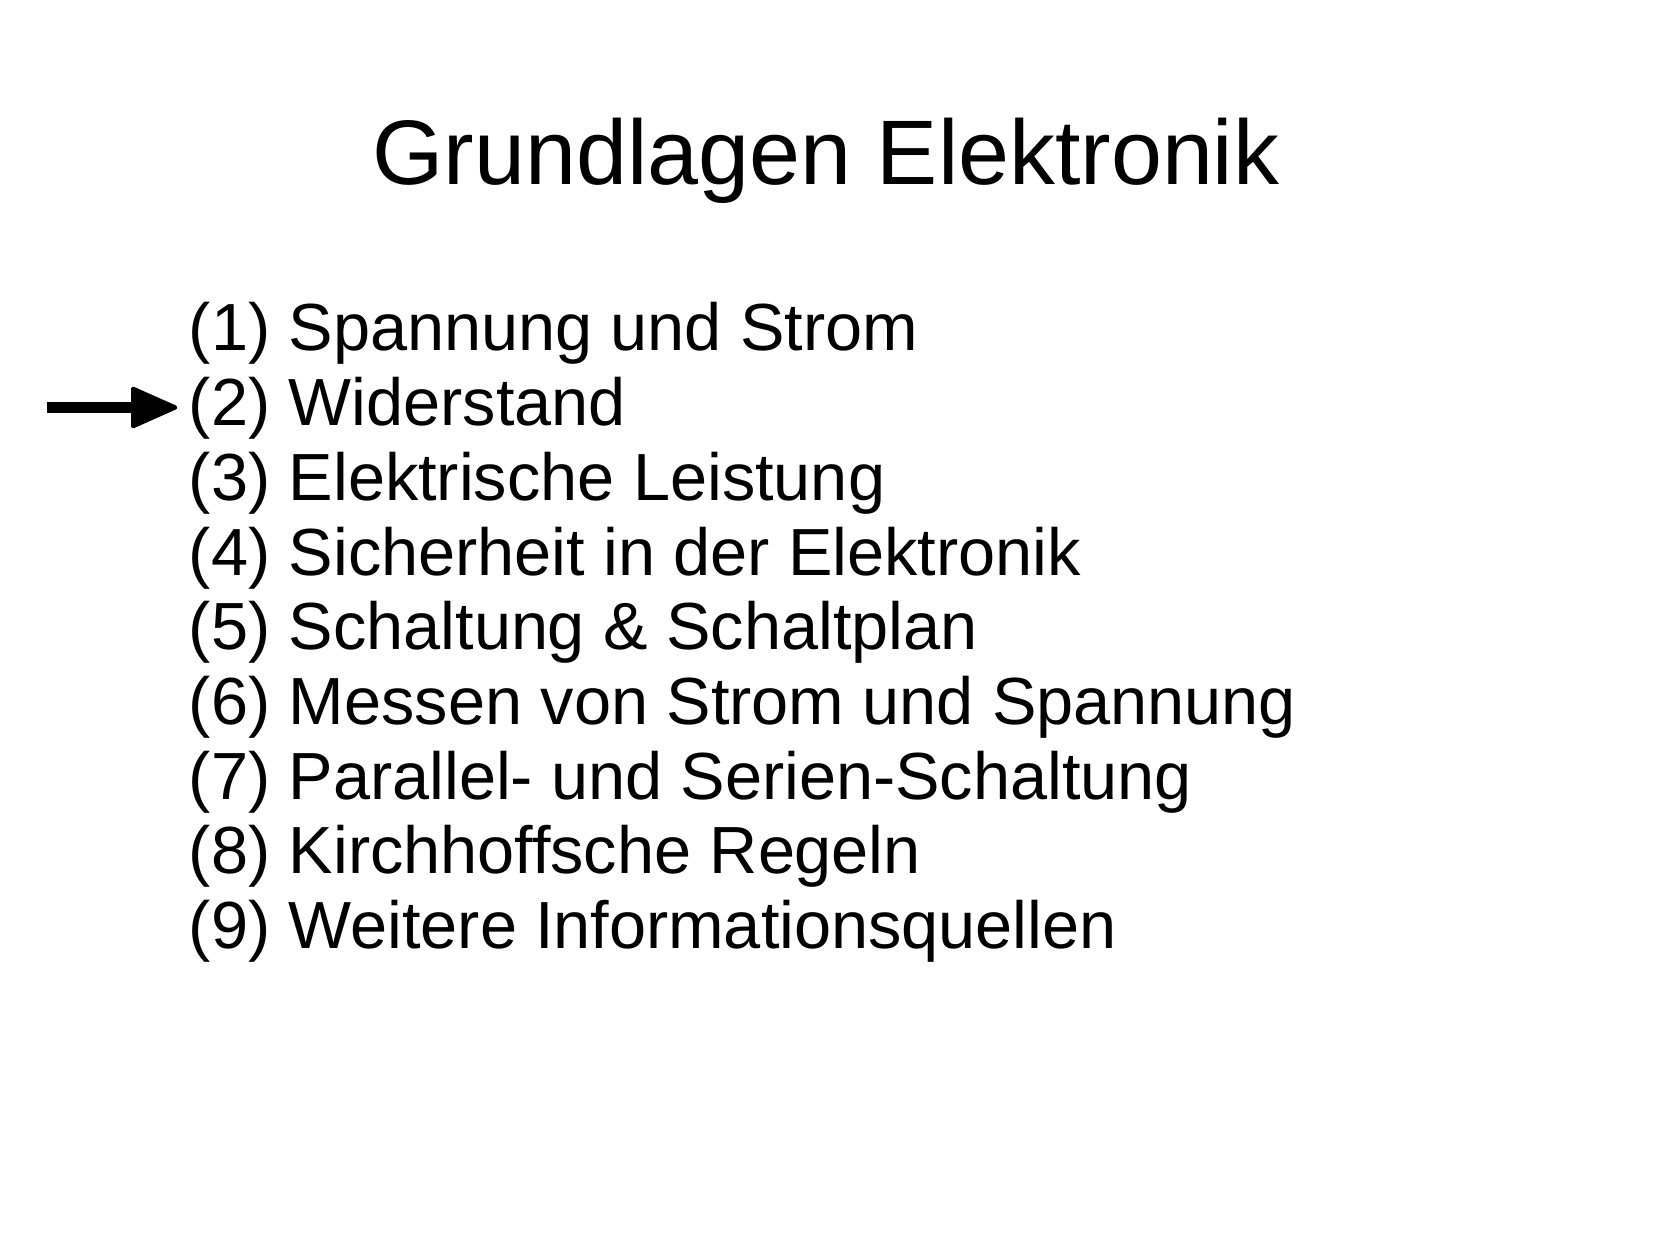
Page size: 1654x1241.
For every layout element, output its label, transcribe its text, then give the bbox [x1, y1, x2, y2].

subtitle Spannung und Strom Widerstand Elektrische Leistung Sicherheit in der Elektronik Schaltung & Schaltplan Messen von Strom und Spannung Parallel- und Serien-Schaltung Kirchhoffsche Regeln Weitere Informationsquellen [188, 290, 1571, 1010]
title Grundlagen Elektronik [82, 49, 1571, 257]
